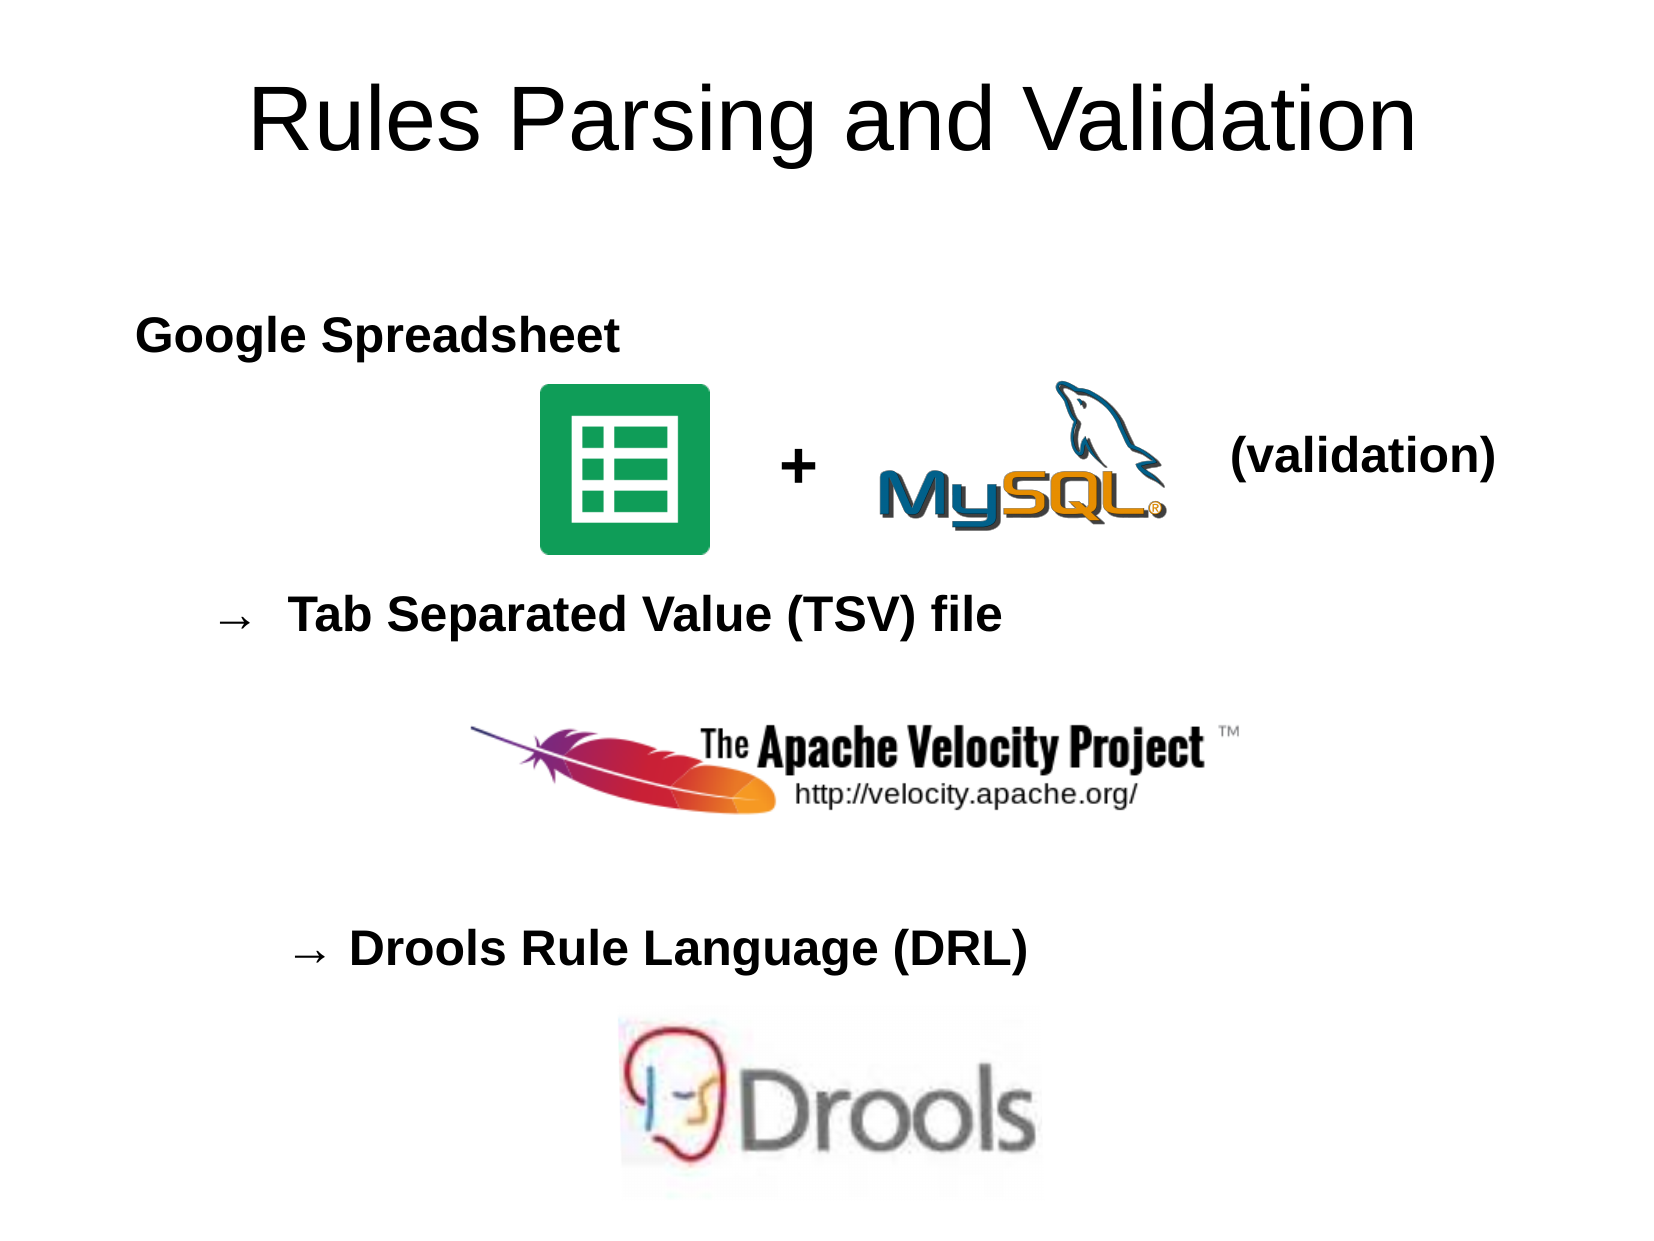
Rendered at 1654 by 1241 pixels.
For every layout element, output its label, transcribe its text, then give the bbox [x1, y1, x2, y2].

picture [540, 384, 710, 556]
picture [855, 375, 1187, 541]
text_box (validation) [1215, 420, 1621, 526]
title Rules Parsing and Validation [90, 15, 1578, 223]
text_box + [765, 420, 856, 511]
picture [615, 1005, 1045, 1201]
text_box Google Spreadsheet → Tab Separated Value (TSV) file → Drools Rule Language (DRL) [119, 300, 1605, 1216]
picture [465, 694, 1275, 841]
